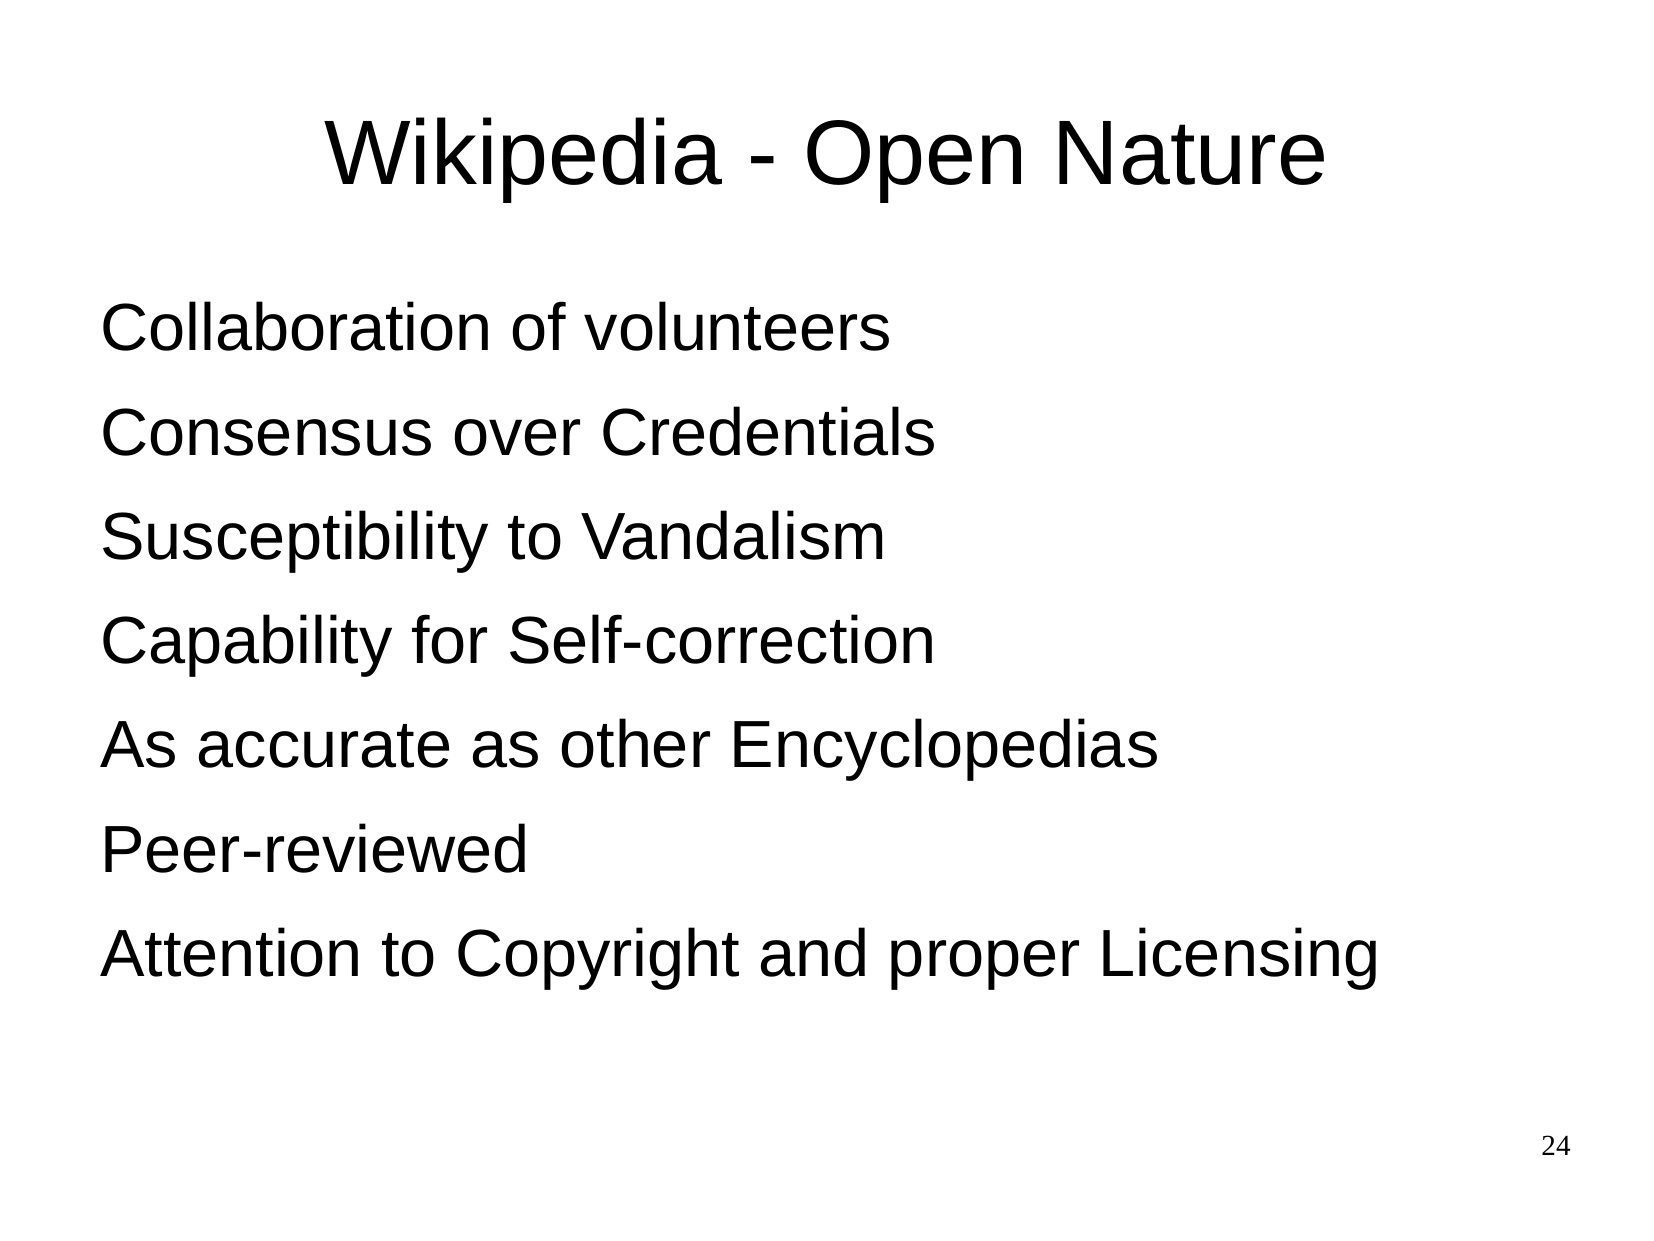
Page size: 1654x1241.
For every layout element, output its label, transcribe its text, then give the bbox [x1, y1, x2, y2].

title Wikipedia - Open Nature [82, 49, 1571, 257]
list Collaboration of volunteers Consensus over Credentials Susceptibility to Vandalism Capability for Self-correction As accurate as other Encyclopedias Peer-reviewed Attention to Copyright and proper Licensing [82, 290, 1571, 1088]
